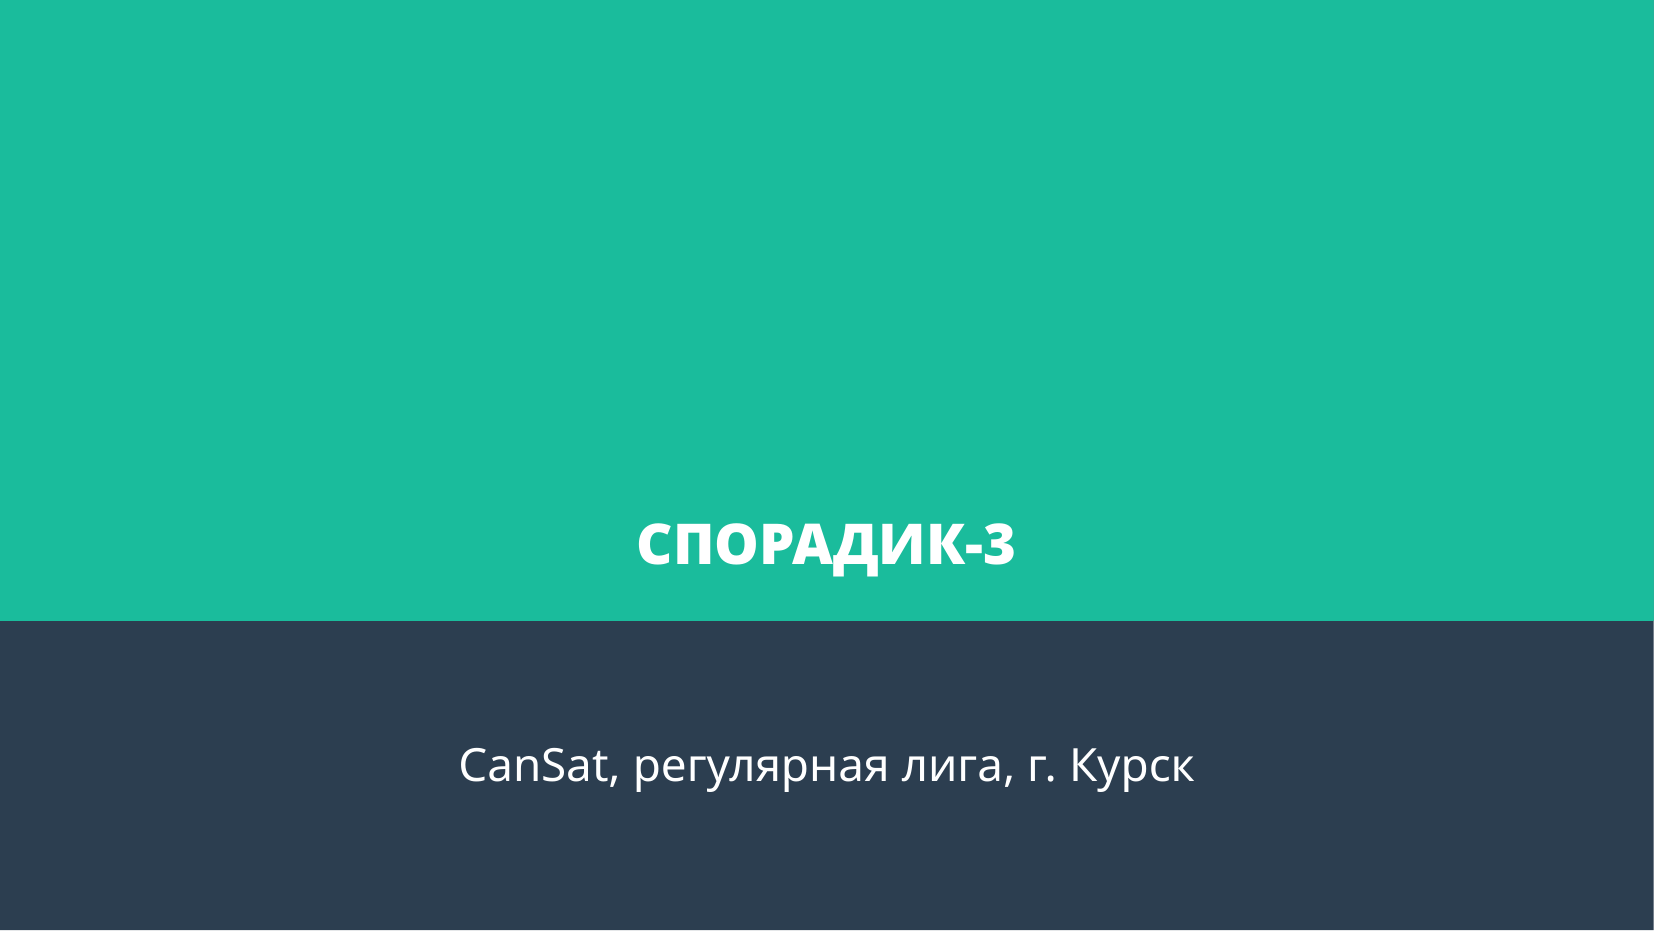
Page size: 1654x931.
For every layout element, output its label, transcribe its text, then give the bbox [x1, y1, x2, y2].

subtitle CanSat, регулярная лига, г. Курск [59, 642, 1595, 886]
title СПОРАДИК-3 [59, 465, 1595, 583]
